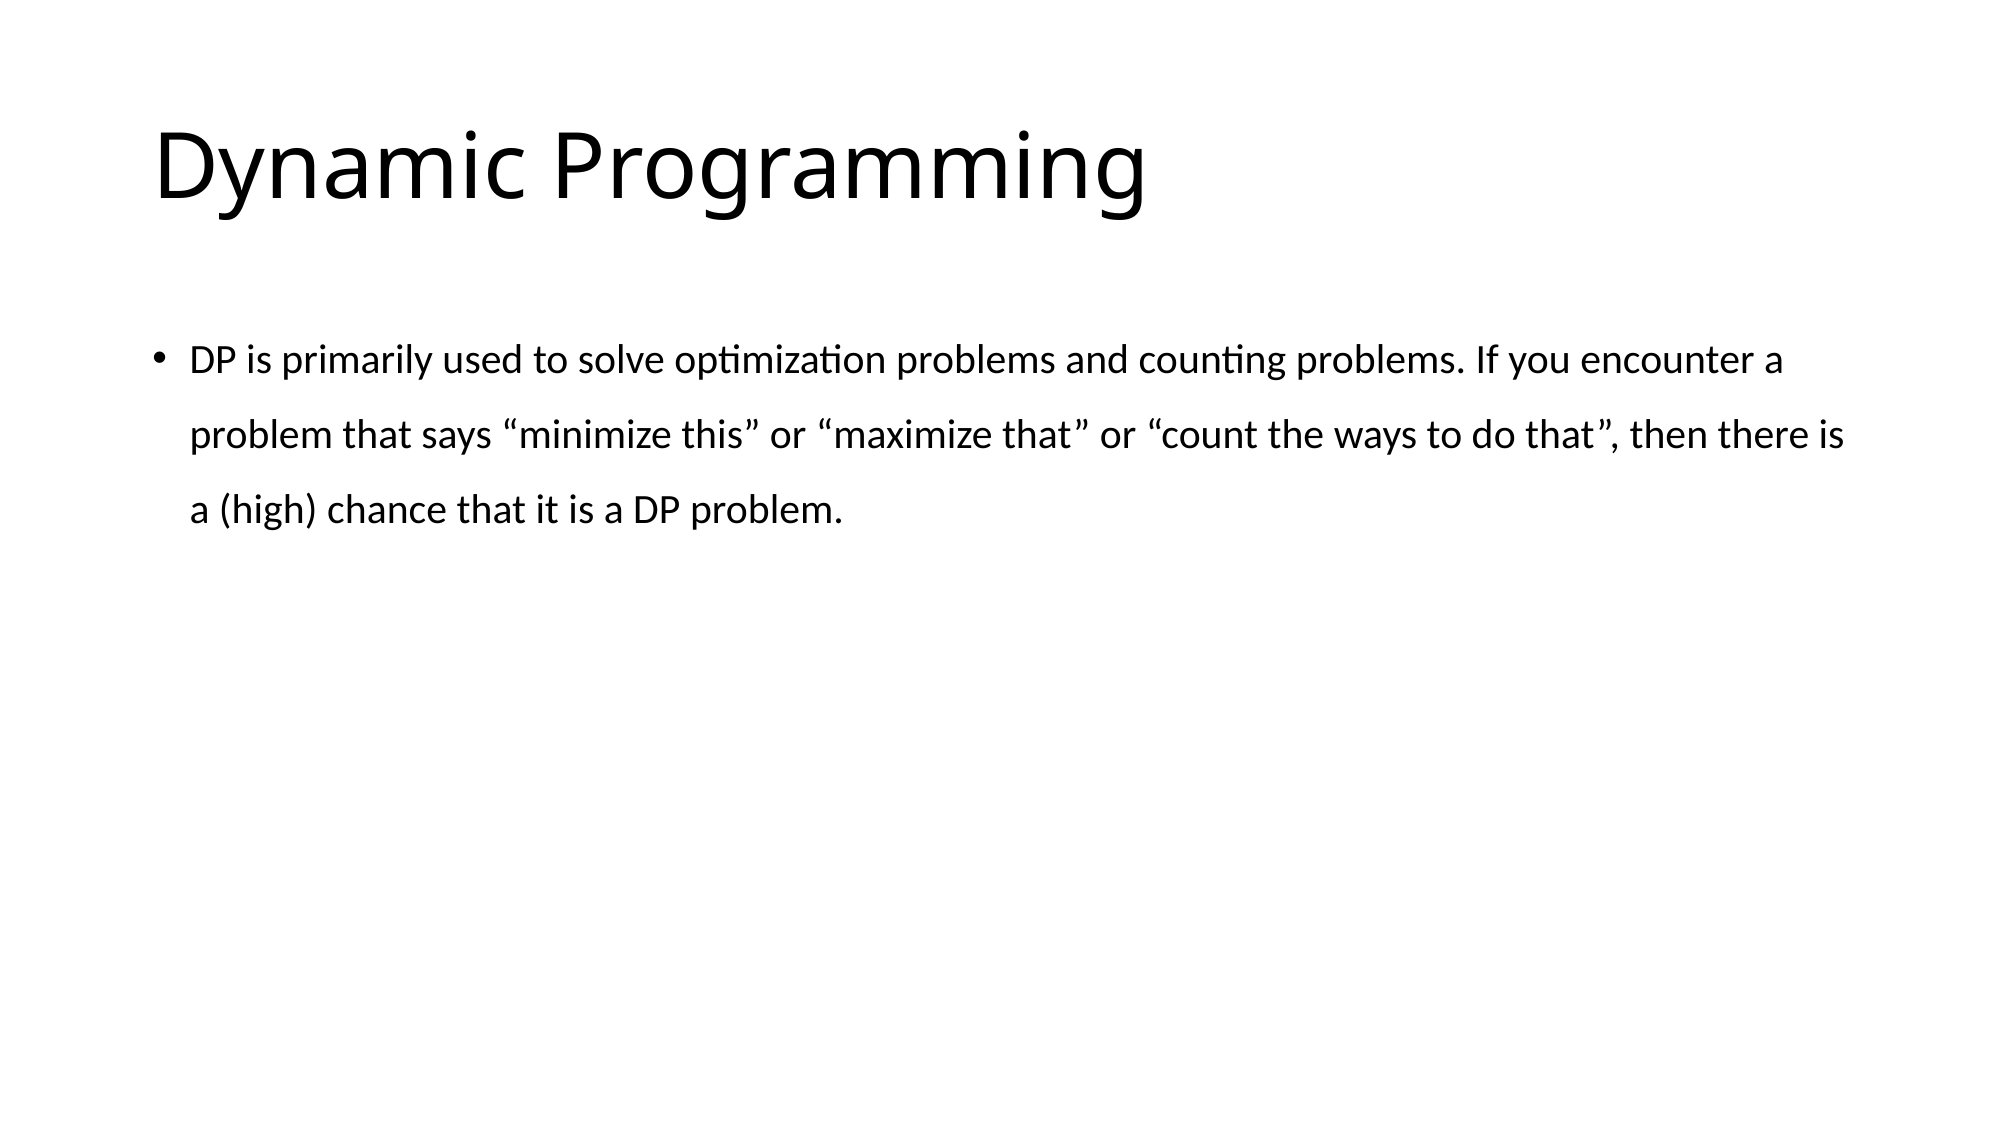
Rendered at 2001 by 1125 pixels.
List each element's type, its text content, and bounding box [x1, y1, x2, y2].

text_box DP is primarily used to solve optimization problems and counting problems. If you encounter a problem that says “minimize this” or “maximize that” or “count the ways to do that”, then there is a (high) chance that it is a DP problem. [137, 299, 1863, 1014]
text_box Dynamic Programming [137, 59, 1863, 278]
